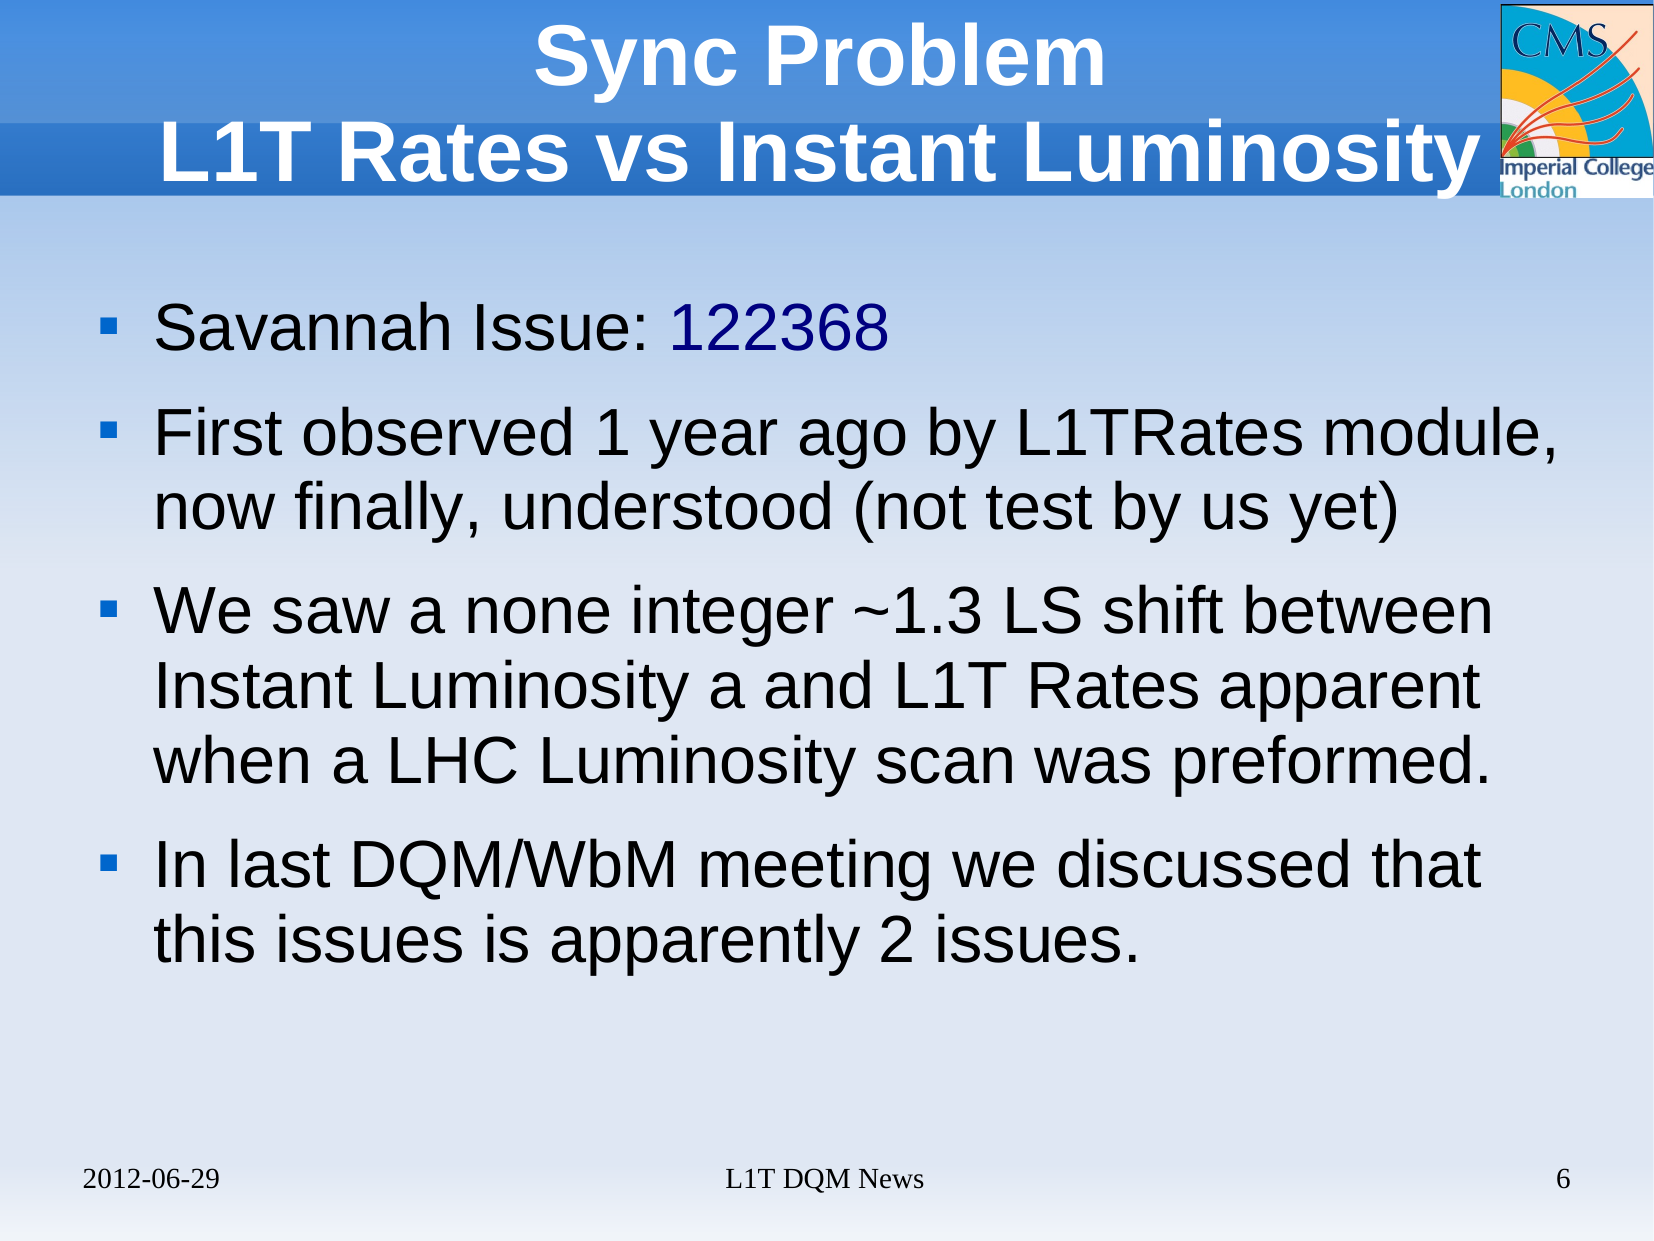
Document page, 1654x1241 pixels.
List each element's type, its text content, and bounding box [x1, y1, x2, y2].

list Savannah Issue: 122368 First observed 1 year ago by L1TRates module, now finally, understood (not test by us yet) We saw a none integer ~1.3 LS shift between Instant Luminosity a and L1T Rates apparent when a LHC Luminosity scan was preformed. In last DQM/WbM meeting we discussed that this issues is apparently 2 issues. [82, 290, 1571, 1109]
picture [0, 0, 1654, 1241]
title Sync Problem L1T Rates vs Instant Luminosity [76, 0, 1565, 208]
